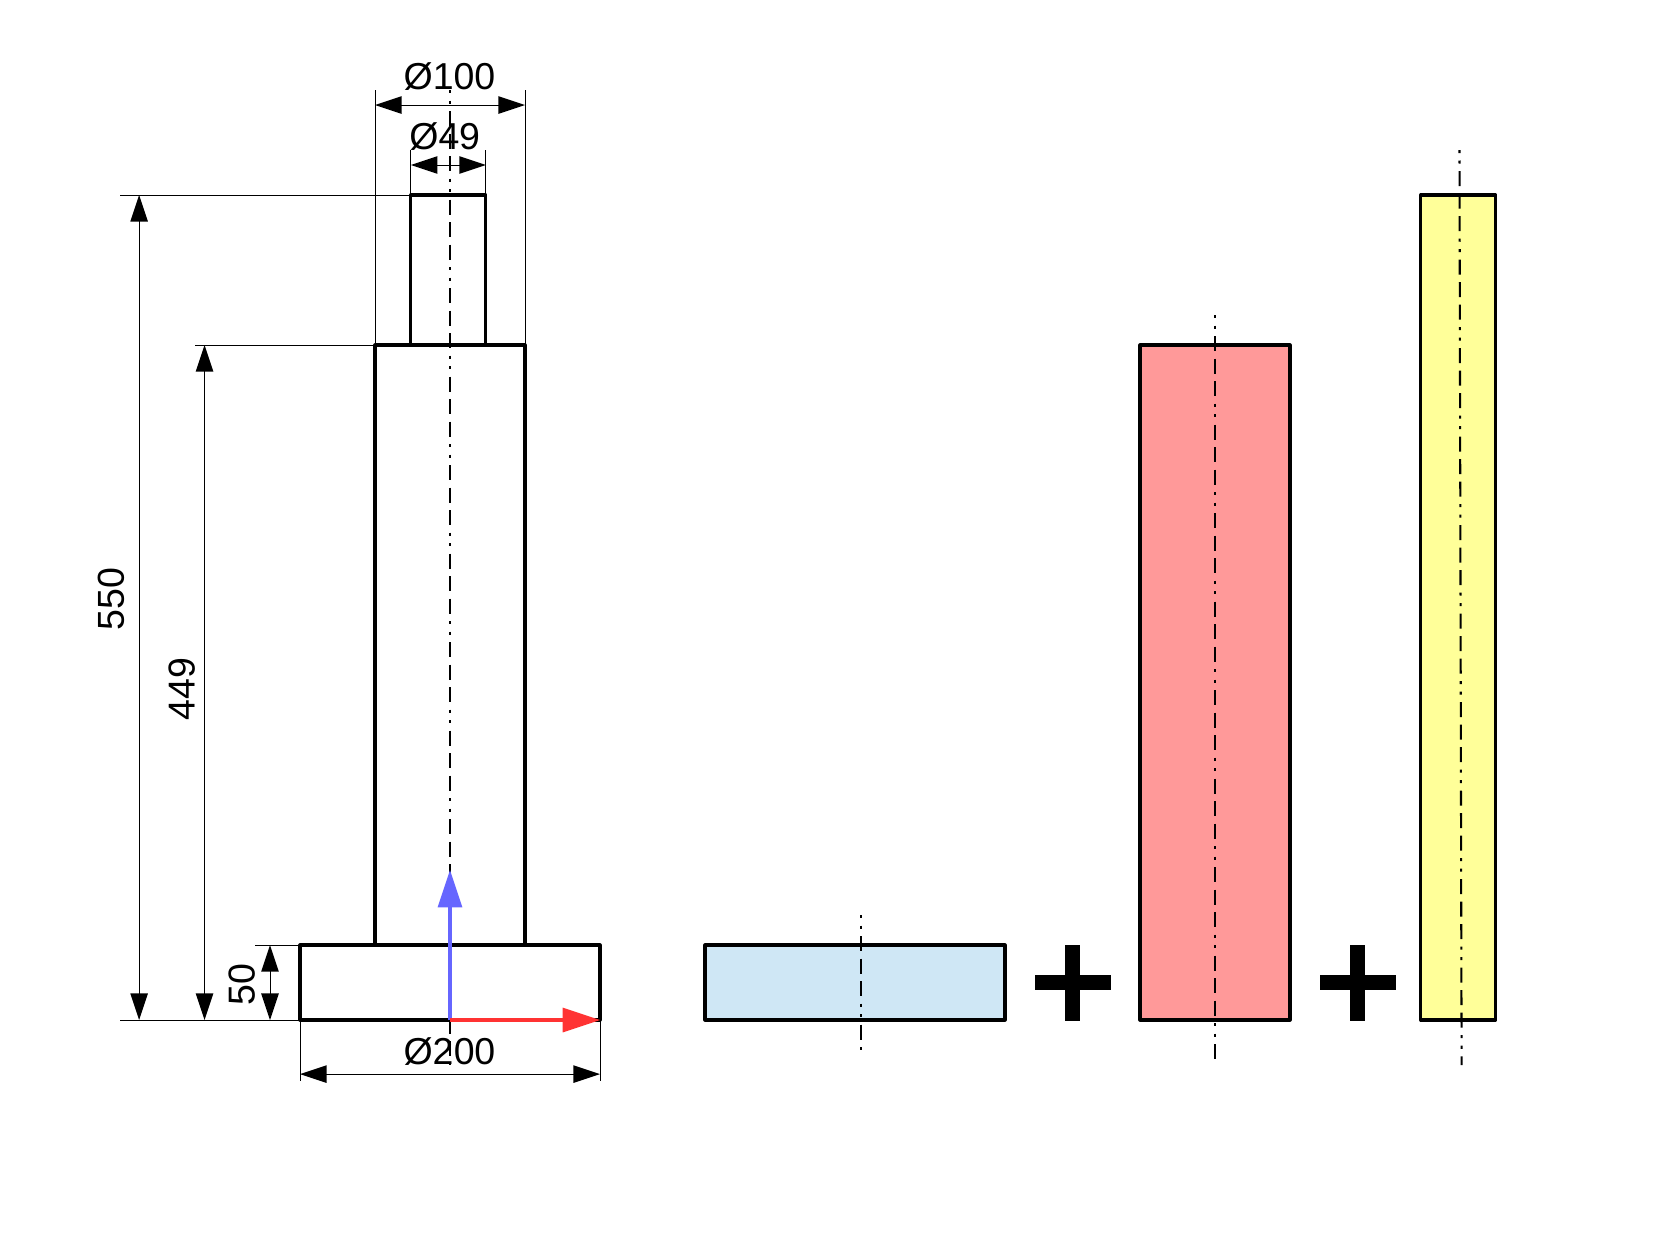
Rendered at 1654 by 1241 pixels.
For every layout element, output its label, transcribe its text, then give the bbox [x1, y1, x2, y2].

text_box [1140, 345, 1291, 1021]
text_box 449 [153, 630, 211, 736]
text_box [1420, 195, 1496, 1021]
text_box [1320, 945, 1396, 1021]
text_box Ø49 [394, 108, 496, 166]
text_box [1035, 945, 1111, 1021]
text_box 50 [213, 939, 271, 1021]
text_box Ø200 [388, 1023, 511, 1081]
text_box [705, 945, 1006, 1021]
text_box 550 [82, 553, 140, 646]
text_box Ø100 [388, 48, 511, 106]
